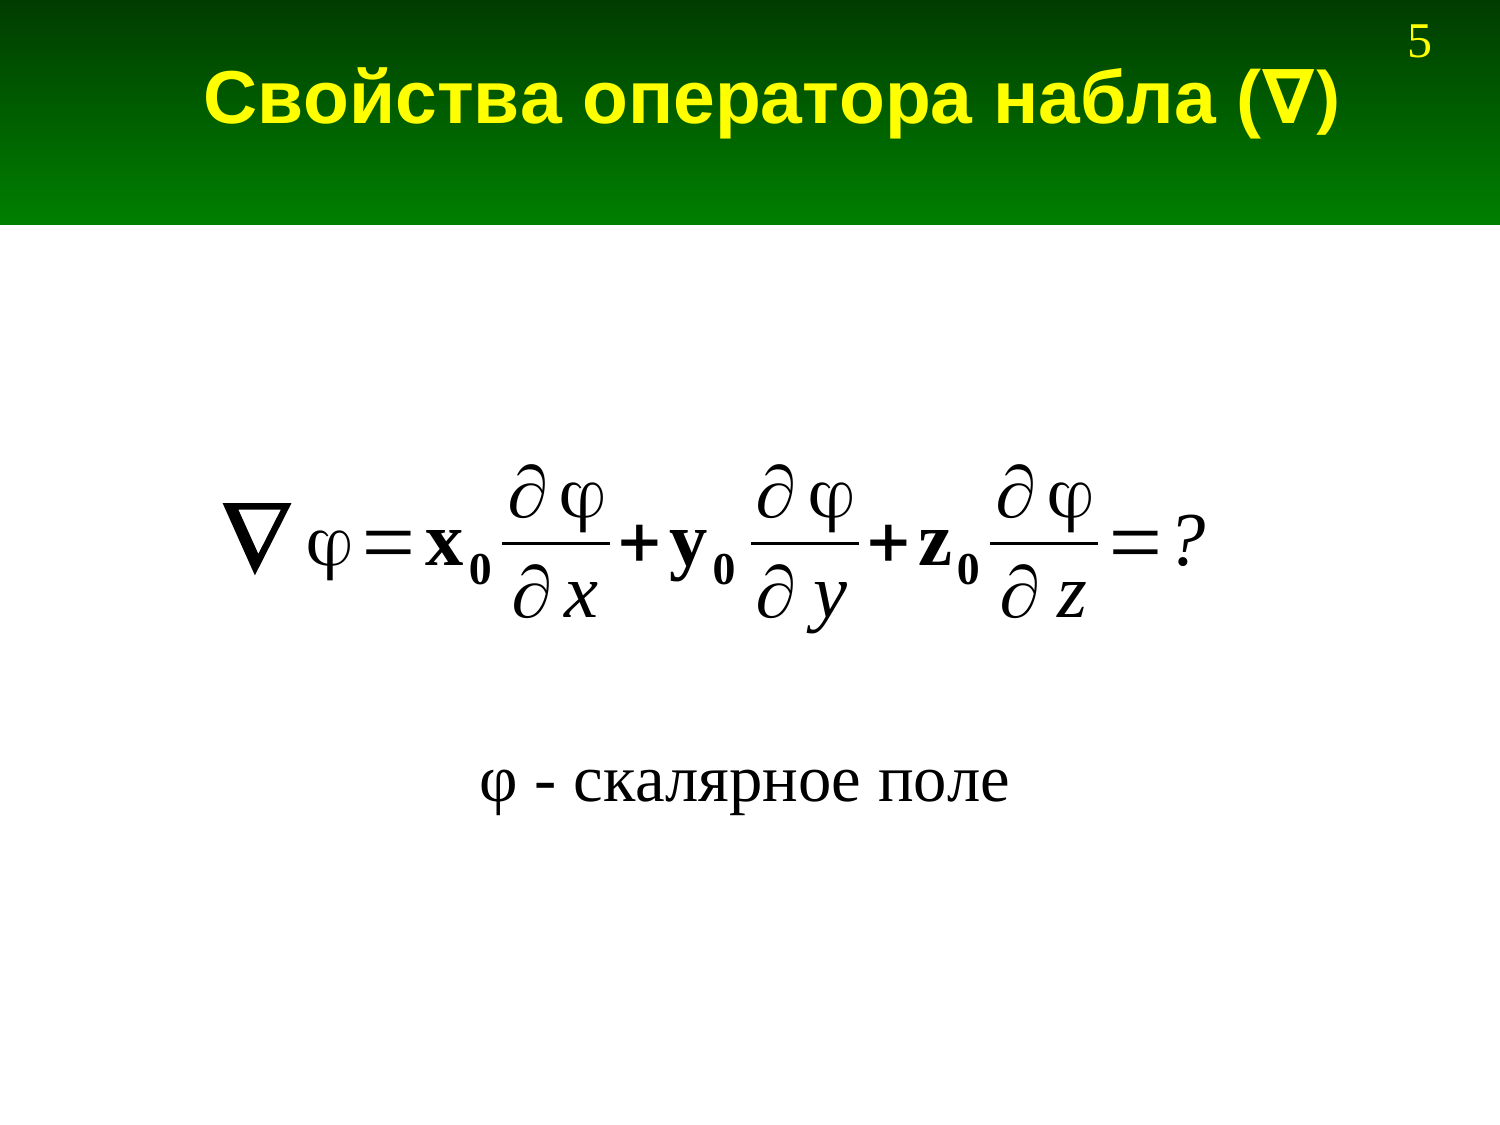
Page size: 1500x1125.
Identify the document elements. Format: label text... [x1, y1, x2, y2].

text_box φ - скалярное поле [464, 727, 1036, 823]
title Свойства оператора набла (∇) [123, 0, 1399, 188]
chart [200, 460, 1228, 634]
